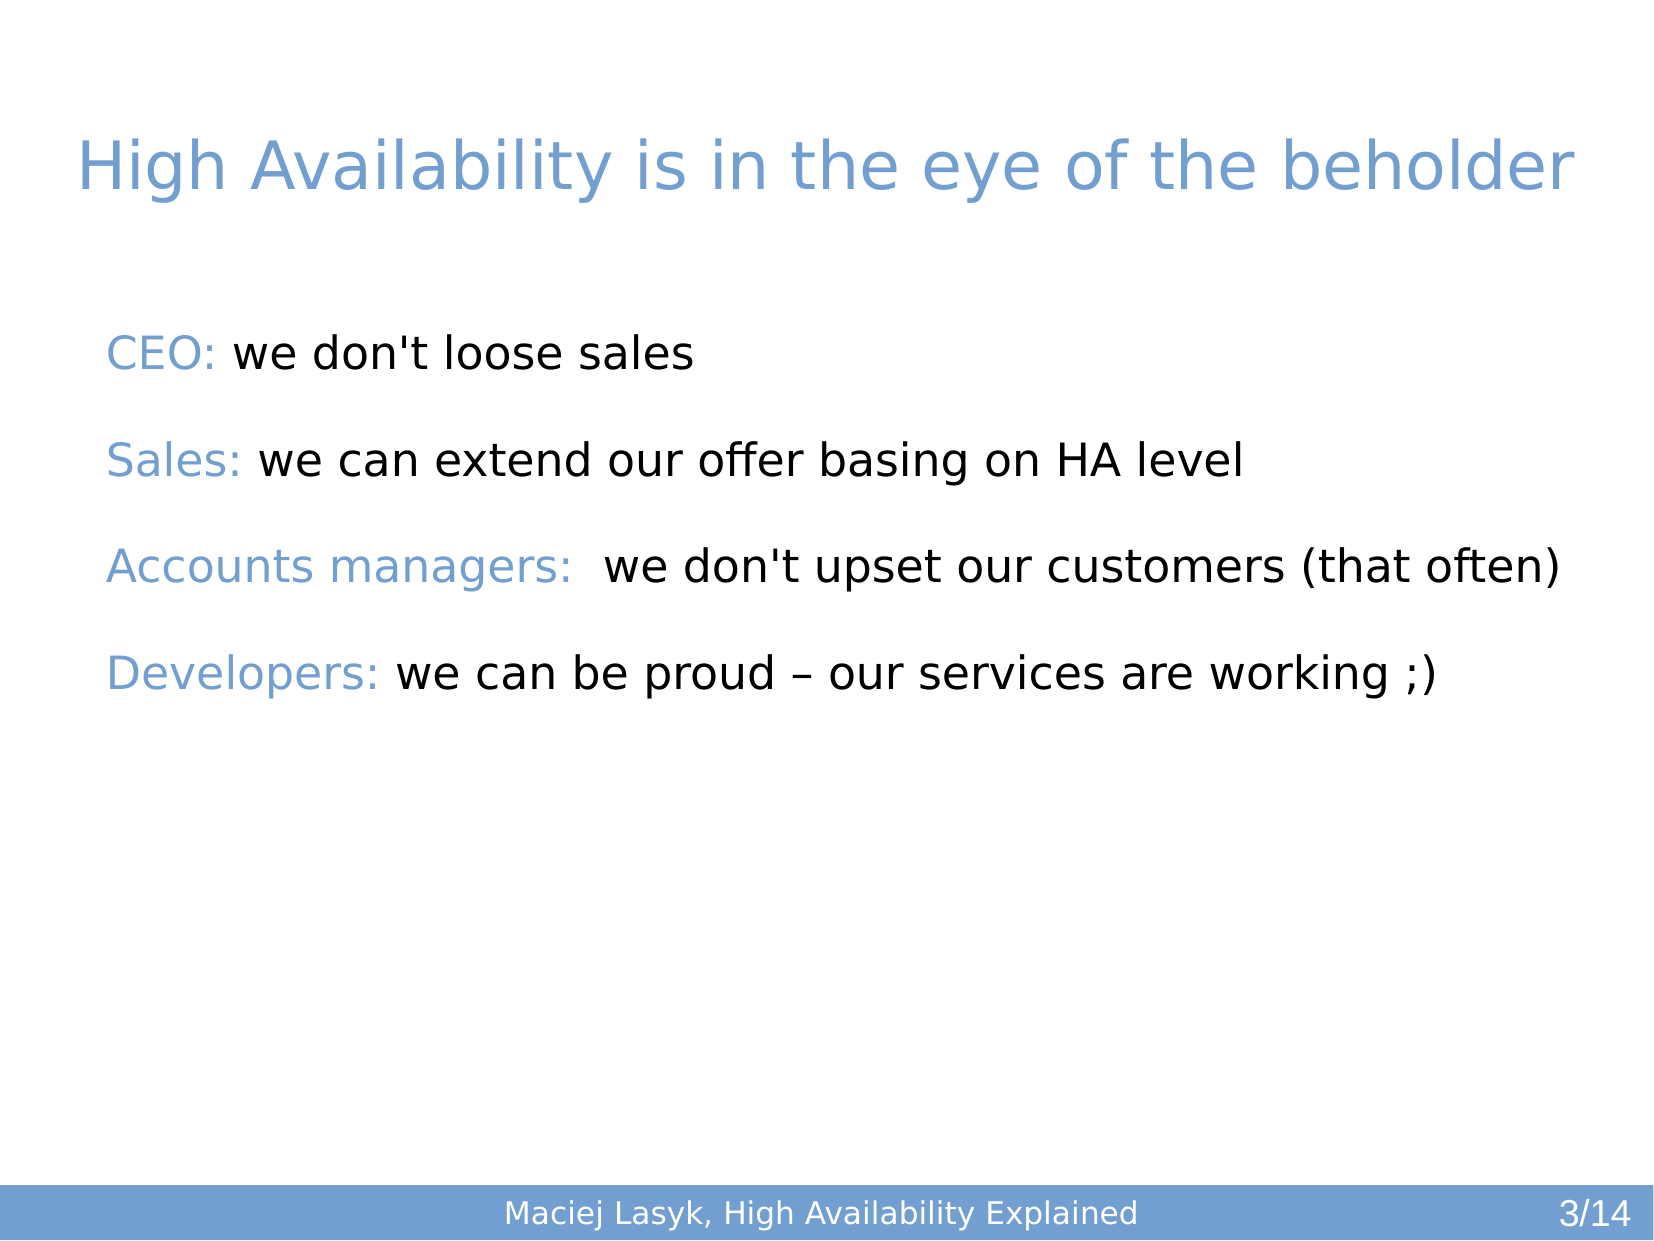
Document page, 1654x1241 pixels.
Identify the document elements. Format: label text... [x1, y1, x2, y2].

text_box CEO: we don't loose sales Sales: we can extend our offer basing on HA level Accounts managers: we don't upset our customers (that often) Developers: we can be proud – our services are working ;) [91, 319, 1577, 708]
text_box High Availability is in the eye of the beholder [61, 120, 1593, 213]
text_box [0, 1185, 1533, 1241]
text_box [1647, 1185, 1654, 1241]
text_box 3/14 [1533, 1185, 1647, 1241]
text_box Maciej Lasyk, High Availability Explained [489, 1188, 1165, 1240]
